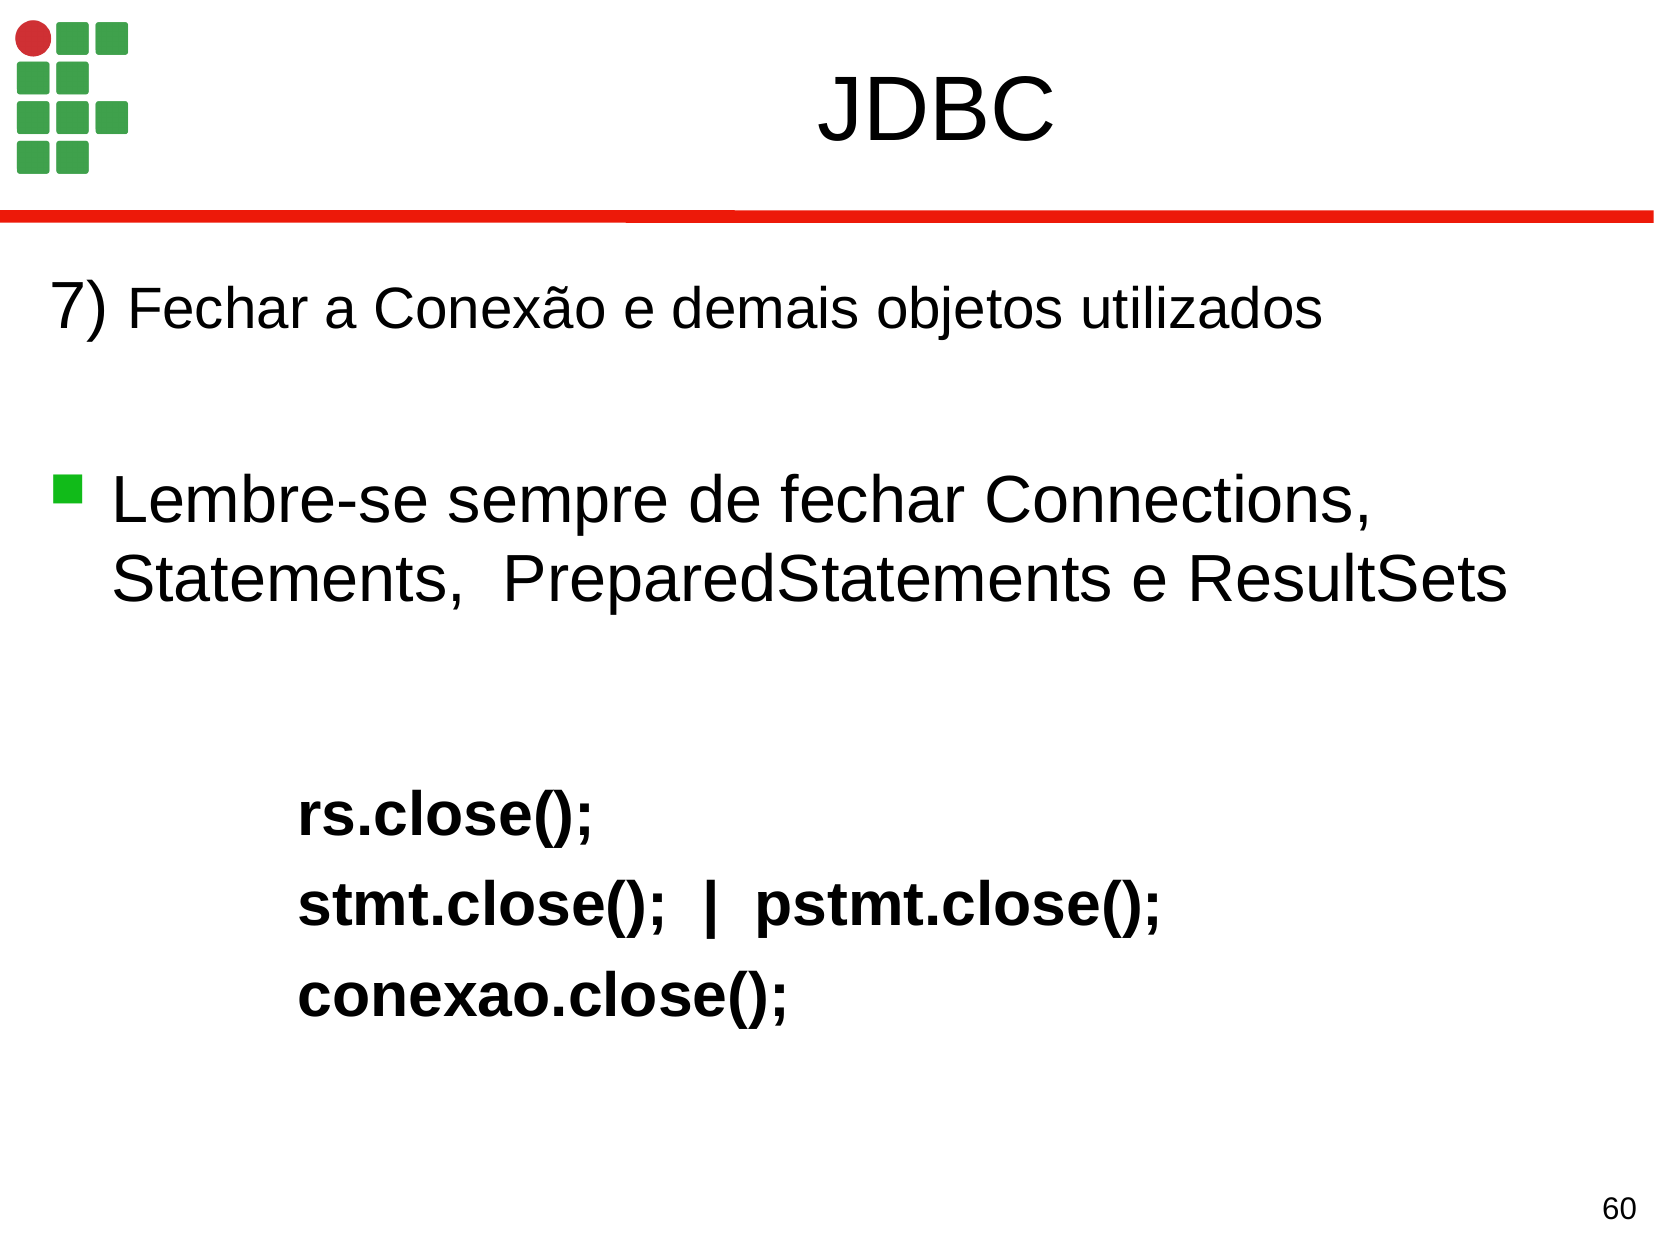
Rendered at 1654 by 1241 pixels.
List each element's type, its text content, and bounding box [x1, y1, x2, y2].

text_box <number> [1185, 1179, 1654, 1220]
text_box 7) Fechar a Conexão e demais objetos utilizados Lembre-se sempre de fechar Connections, Statements, PreparedStatements e ResultSets rs.close(); stmt.close(); | pstmt.close(); conexao.close(); [32, 253, 1654, 1241]
text_box JDBC [253, 0, 1622, 207]
picture [14, 16, 130, 178]
